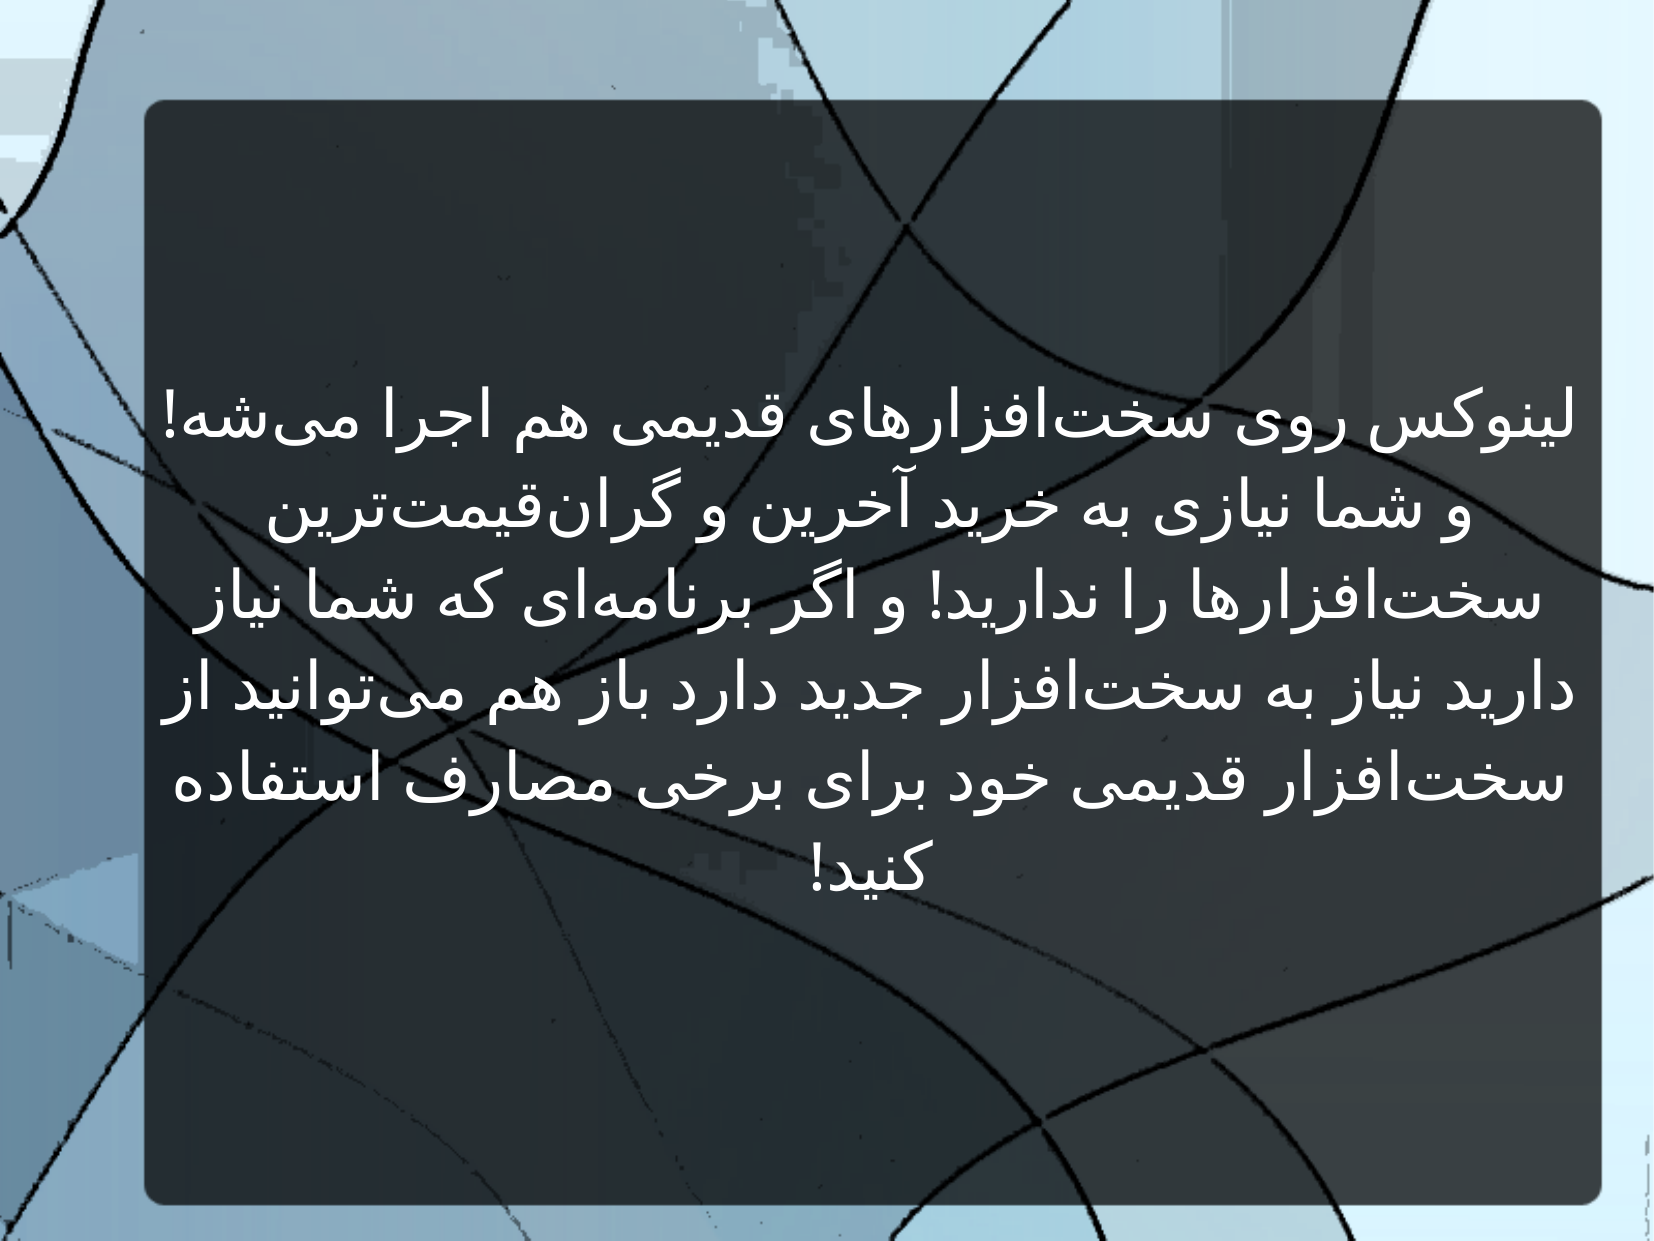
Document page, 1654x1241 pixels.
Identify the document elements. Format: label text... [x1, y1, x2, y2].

subtitle لینوکس روی سخت‌افزارهای قدیمی هم اجرا می‌شه! و شما نیازی به خرید آخرین و گران‌قیمت‌ترین سخت‌افزارها را ندارید! و اگر برنامه‌ای که شما نیاز دارید نیاز به سخت‌افزار جدید دارد باز هم می‌توانید از سخت‌افزار قدیمی خود برای برخی مصارف استفاده کنید! [159, 115, 1583, 1161]
picture [0, 0, 1654, 1241]
